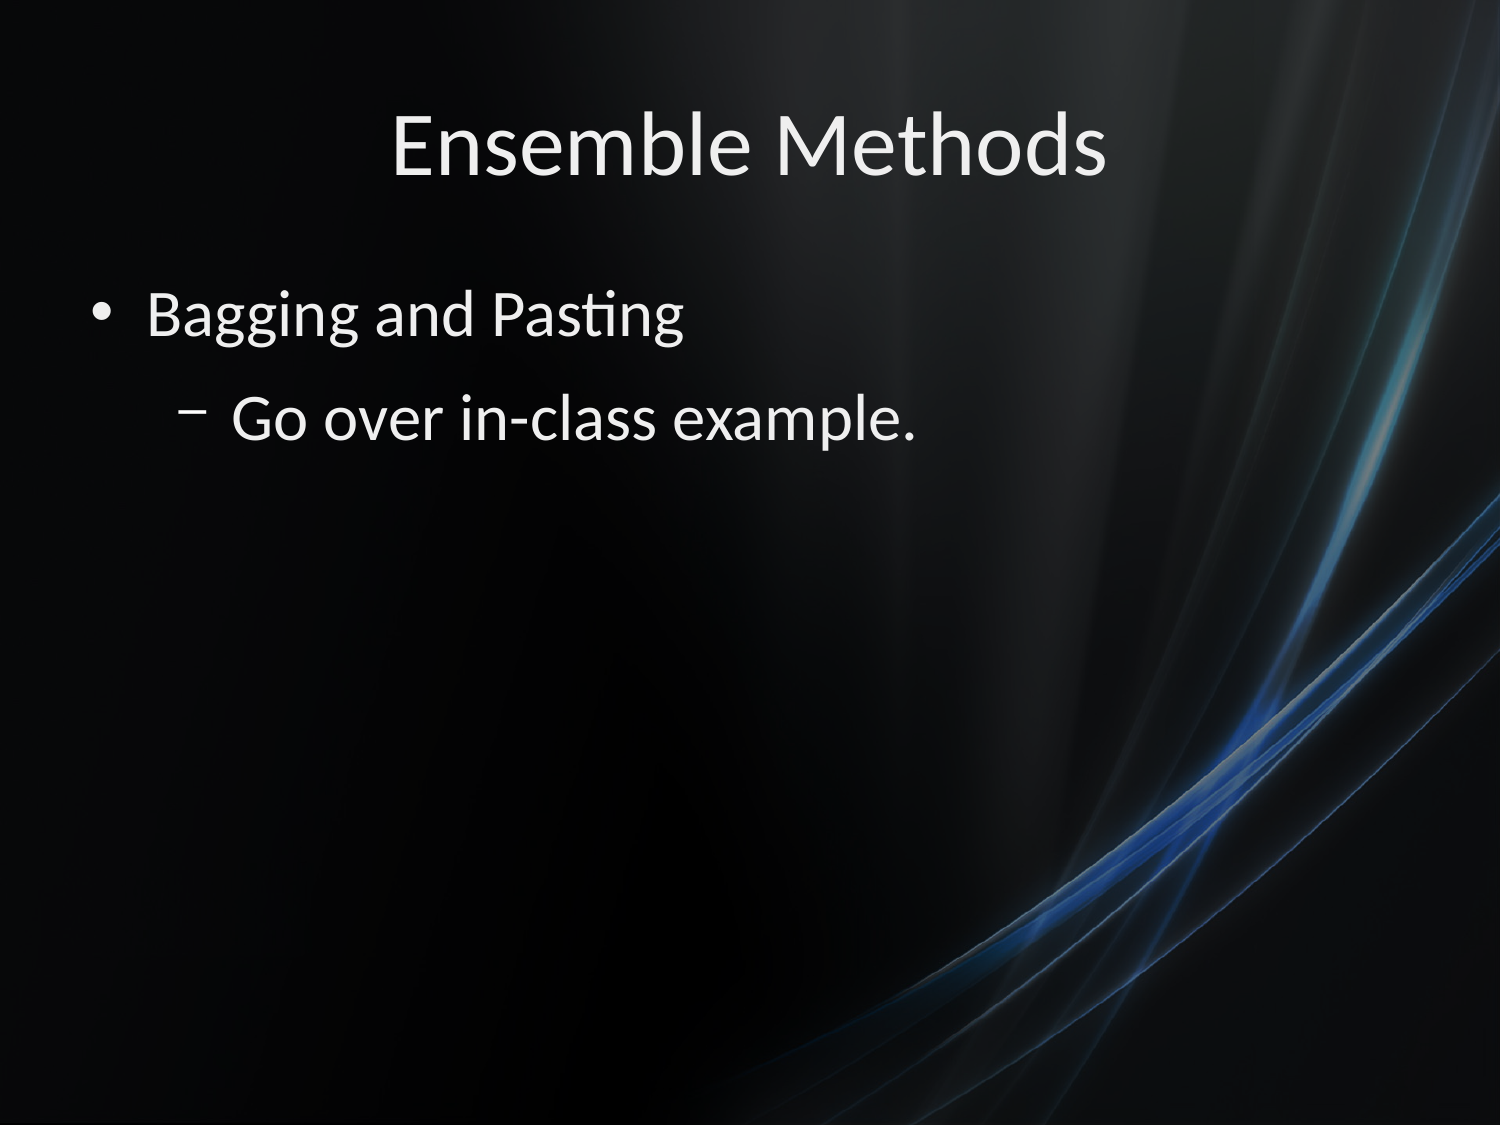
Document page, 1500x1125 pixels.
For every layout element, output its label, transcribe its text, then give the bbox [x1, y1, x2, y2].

title Ensemble Methods [75, 45, 1425, 233]
picture [0, 0, 1500, 1125]
list Bagging and Pasting Go over in-class example. [75, 262, 1425, 1005]
